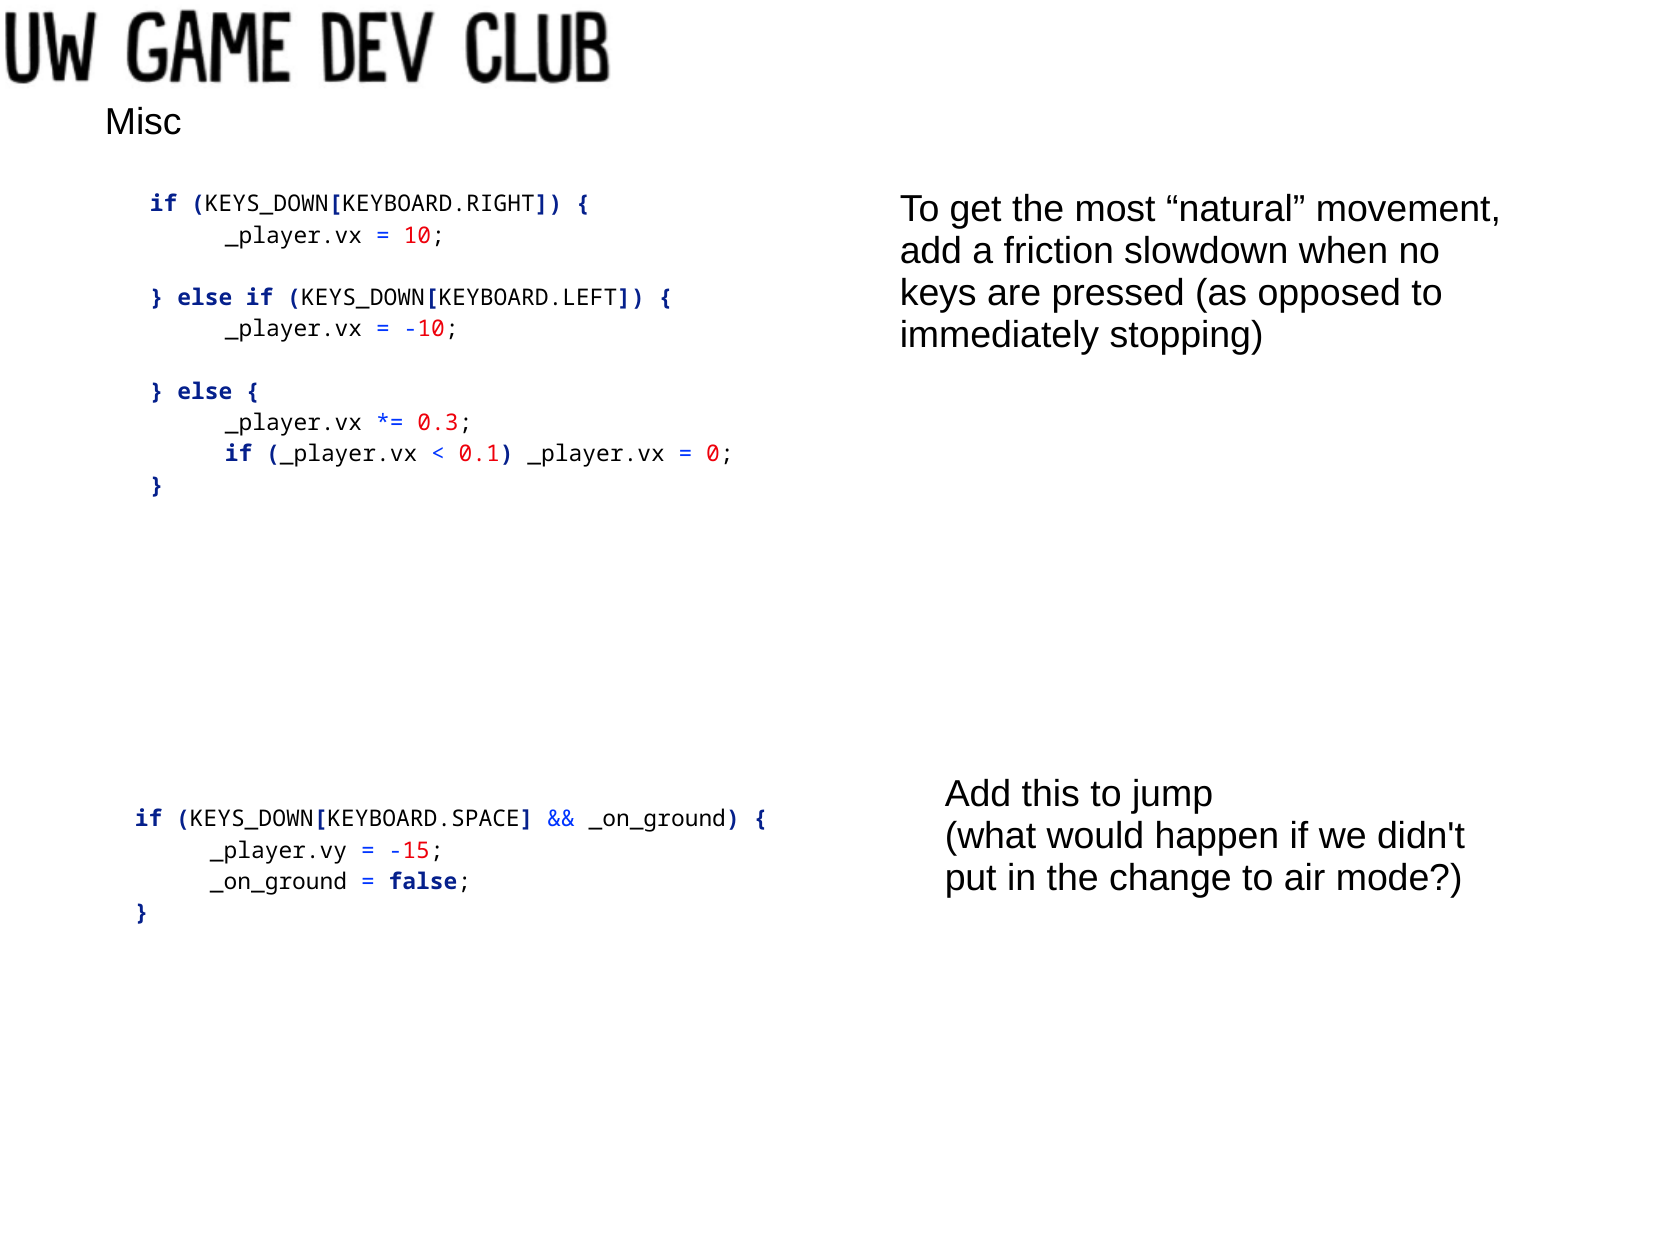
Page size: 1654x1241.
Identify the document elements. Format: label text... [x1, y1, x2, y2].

text_box Misc [90, 93, 736, 151]
text_box if (KEYS_DOWN[KEYBOARD.RIGHT]) { _player.vx = 10; } else if (KEYS_DOWN[KEYBOARD.LEFT]) { _player.vx = -10; } else { _player.vx *= 0.3; if (_player.vx < 0.1) _player.vx = 0; } [135, 180, 1636, 483]
picture [1, 0, 617, 90]
text_box if (KEYS_DOWN[KEYBOARD.SPACE] && _on_ground) { _player.vy = -15; _on_ground = false; } [120, 795, 886, 925]
text_box To get the most “natural” movement, add a friction slowdown when no keys are pressed (as opposed to immediately stopping) [885, 180, 1531, 363]
text_box Add this to jump (what would happen if we didn't put in the change to air mode?) [930, 765, 1486, 906]
